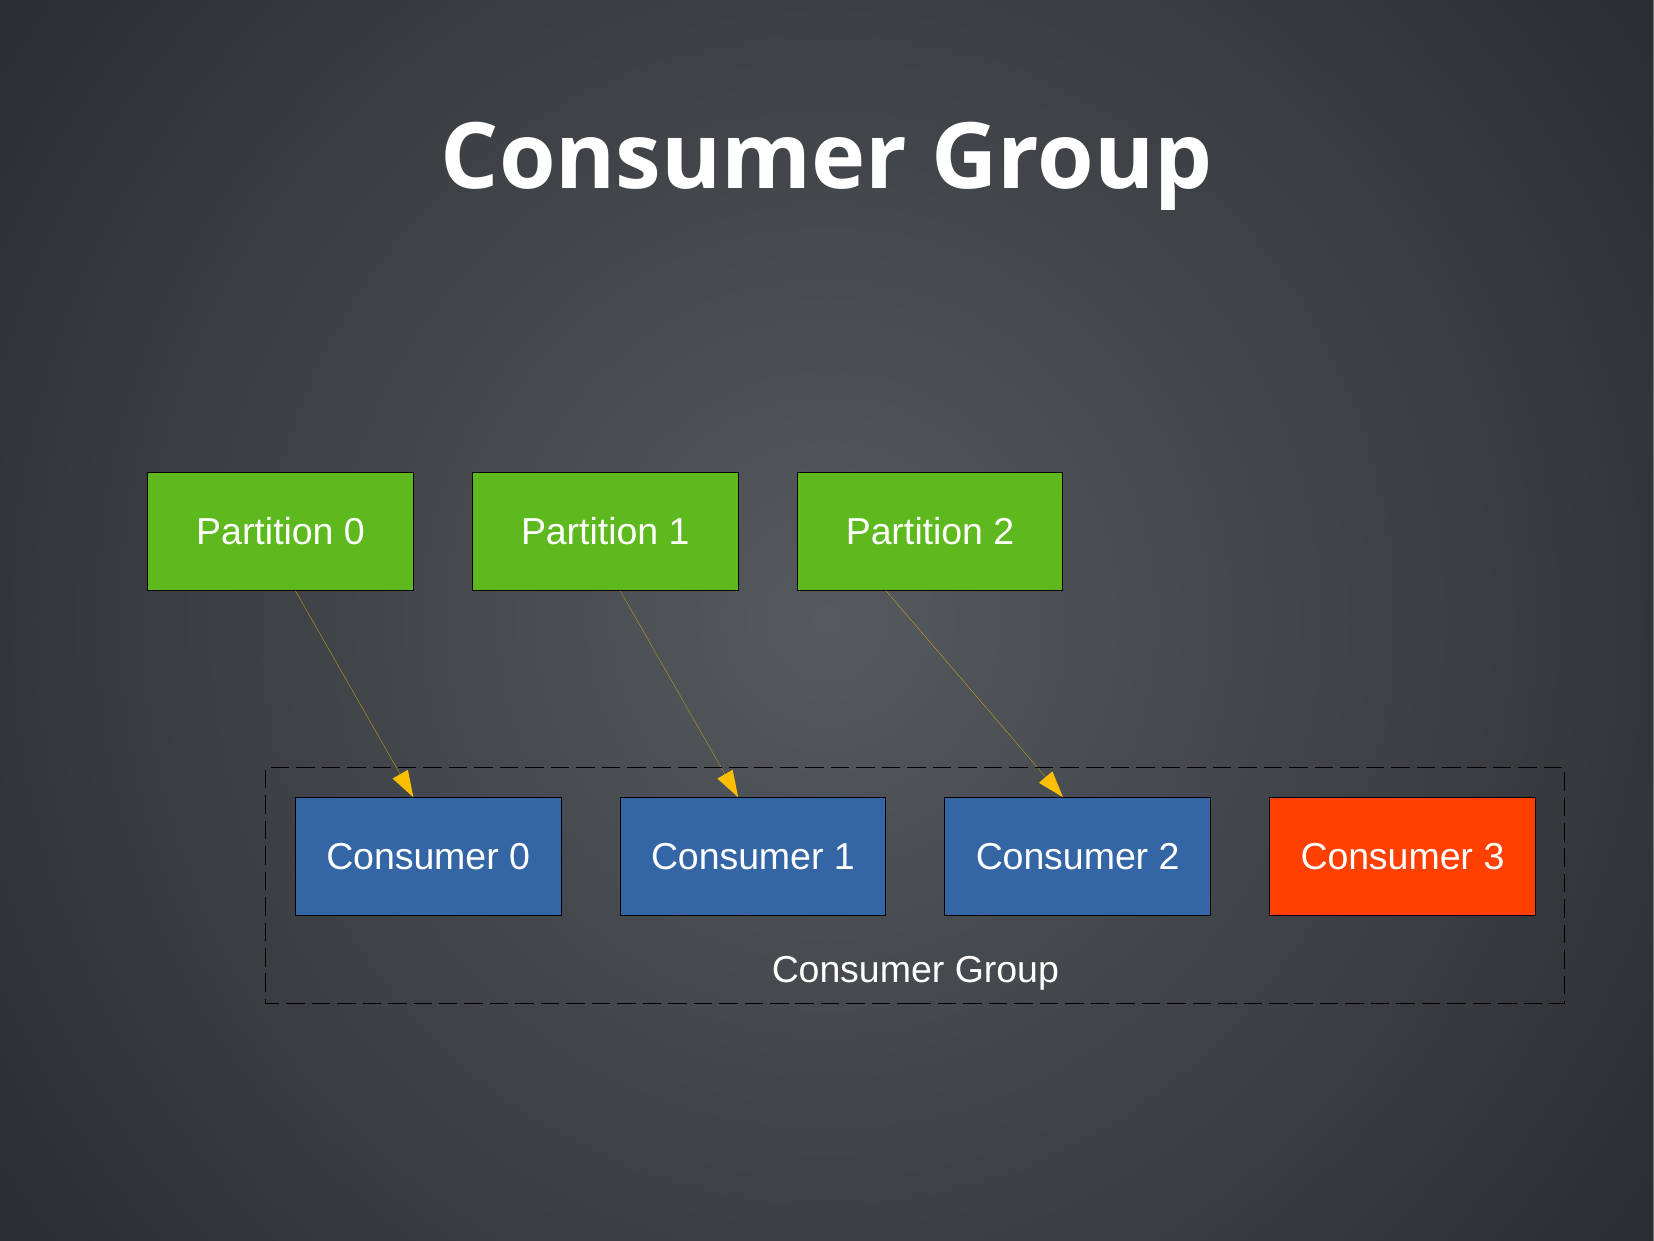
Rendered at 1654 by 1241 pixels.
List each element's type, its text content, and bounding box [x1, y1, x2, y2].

title Consumer Group [82, 49, 1571, 257]
picture [0, 0, 1654, 1241]
text_box Partition 1 [472, 472, 739, 591]
text_box Partition 2 [797, 472, 1063, 591]
text_box Consumer Group [265, 767, 1565, 1004]
text_box Partition 0 [147, 472, 414, 591]
